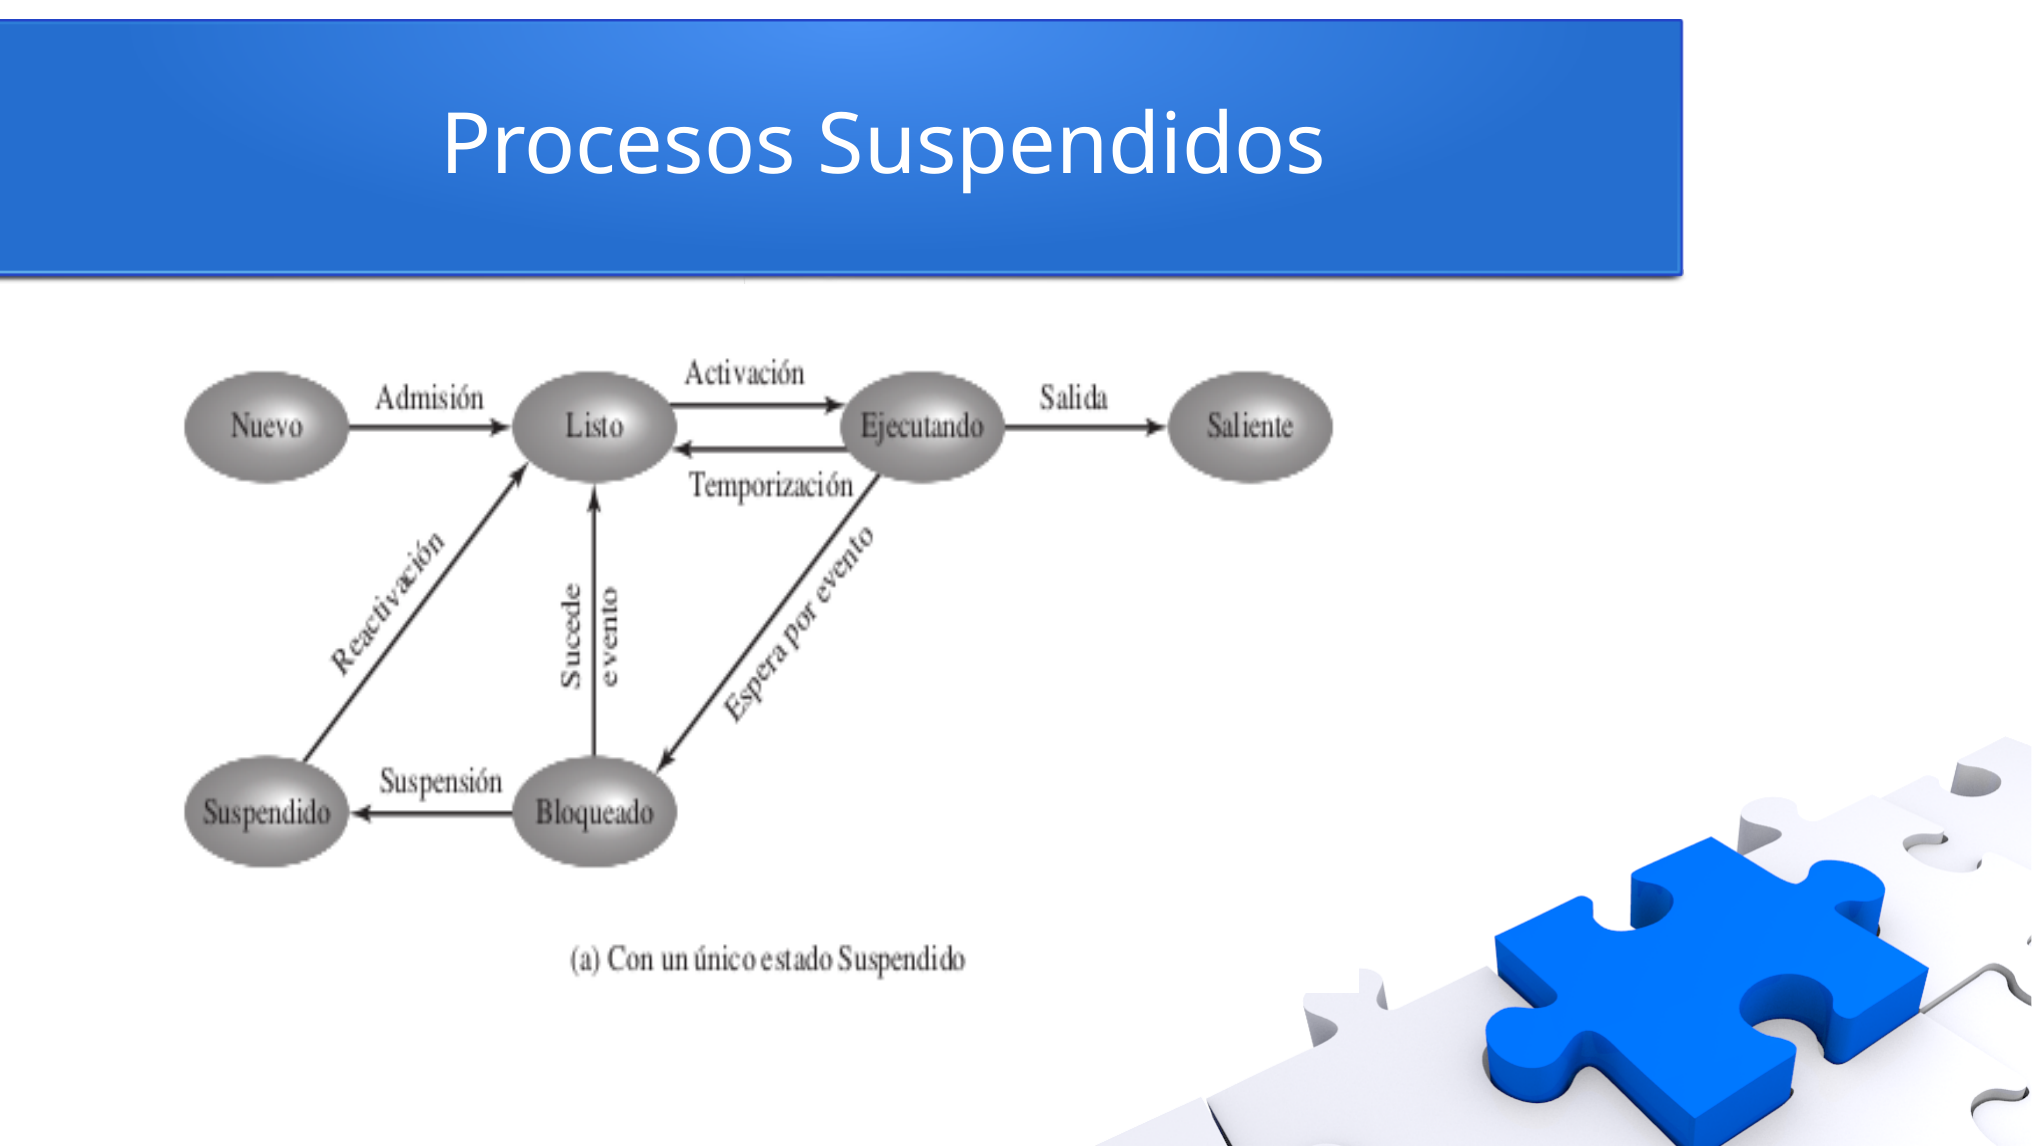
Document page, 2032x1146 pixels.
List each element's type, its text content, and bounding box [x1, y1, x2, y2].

picture [141, 354, 2032, 1146]
picture [0, 19, 1689, 284]
title Procesos Suspendidos [101, 45, 1666, 237]
